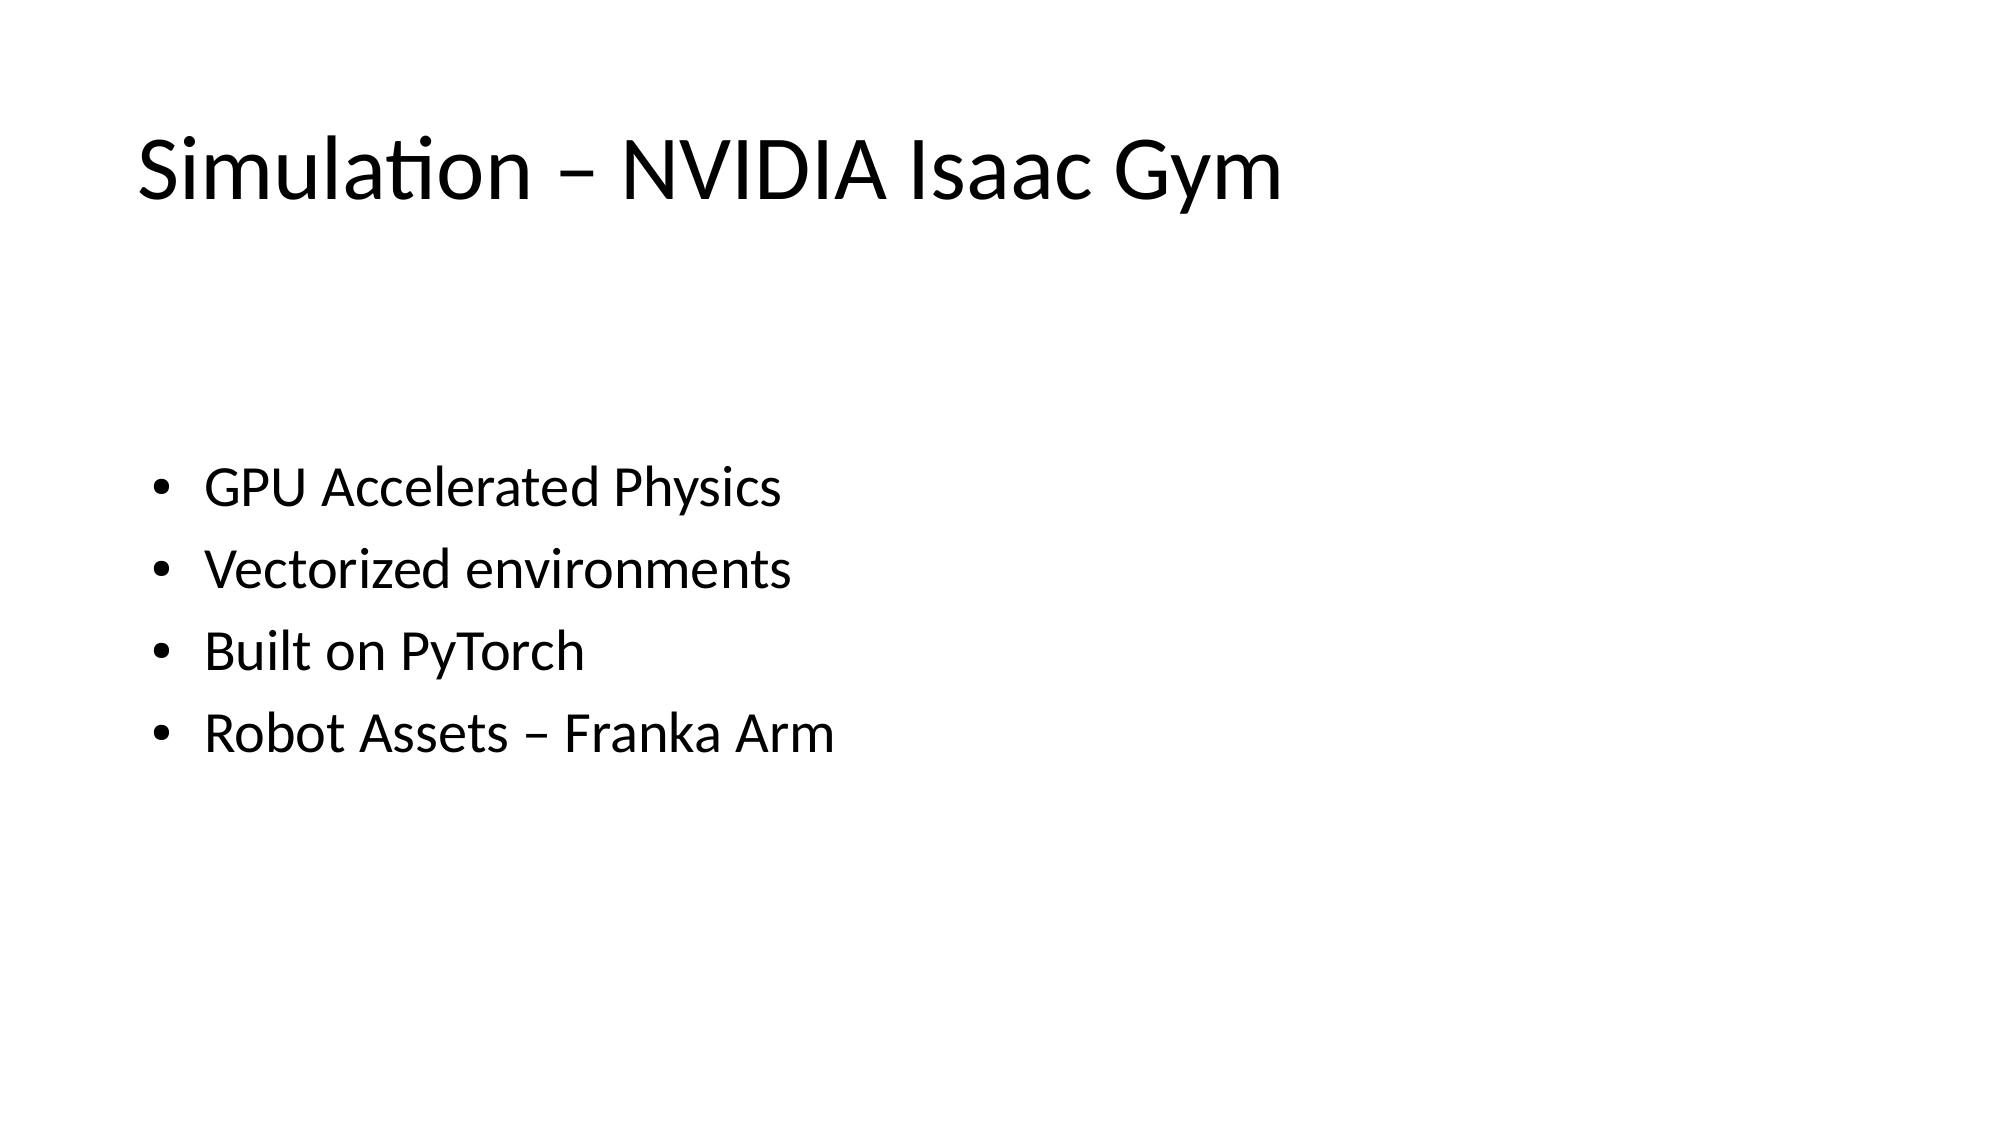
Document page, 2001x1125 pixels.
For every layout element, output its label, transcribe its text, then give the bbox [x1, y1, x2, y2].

list GPU Accelerated Physics Vectorized environments Built on PyTorch Robot Assets – Franka Arm [133, 464, 976, 806]
title Simulation – NVIDIA Isaac Gym [137, 67, 1863, 286]
